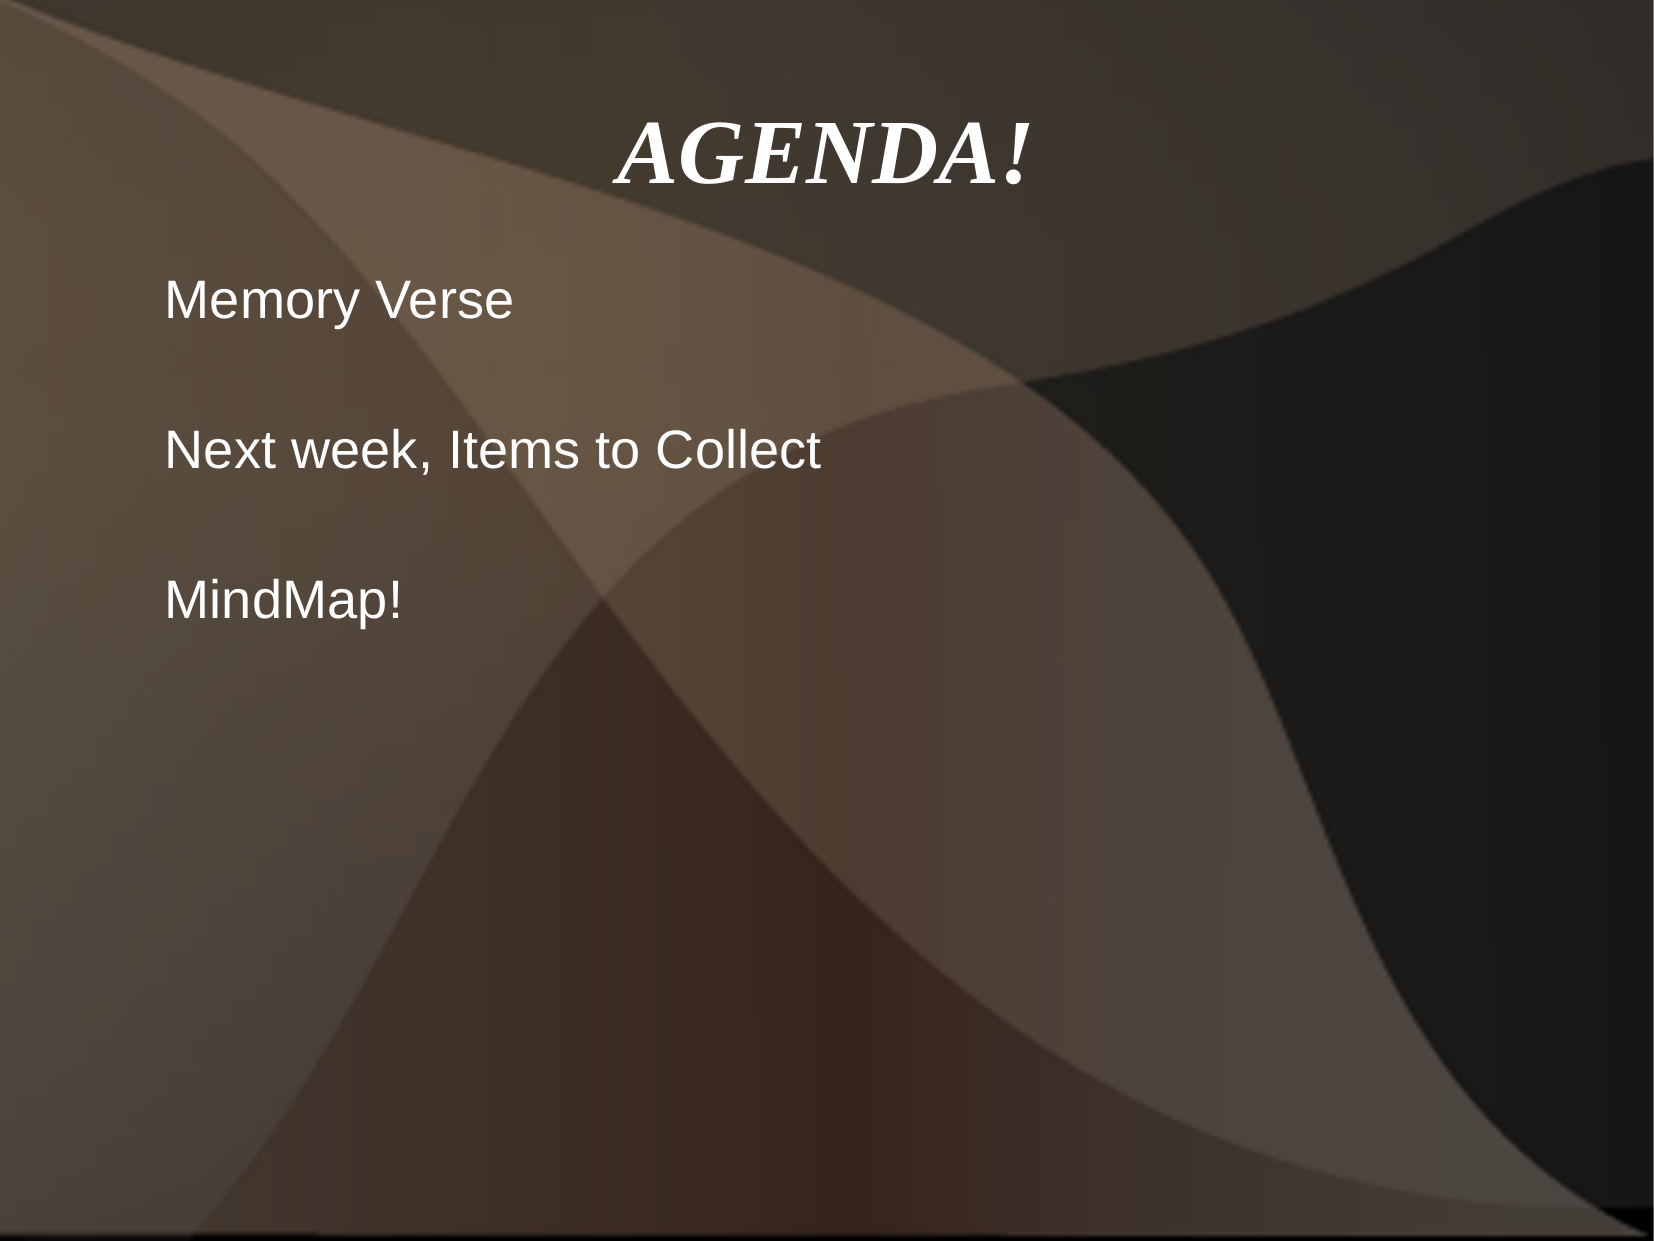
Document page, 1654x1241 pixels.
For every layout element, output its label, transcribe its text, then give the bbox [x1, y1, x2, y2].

text_box Next week, Items to Collect [150, 412, 838, 488]
picture [0, 0, 1654, 1241]
text_box Memory Verse [150, 262, 530, 338]
title AGENDA! [82, 49, 1571, 257]
text_box MindMap! [150, 562, 419, 638]
